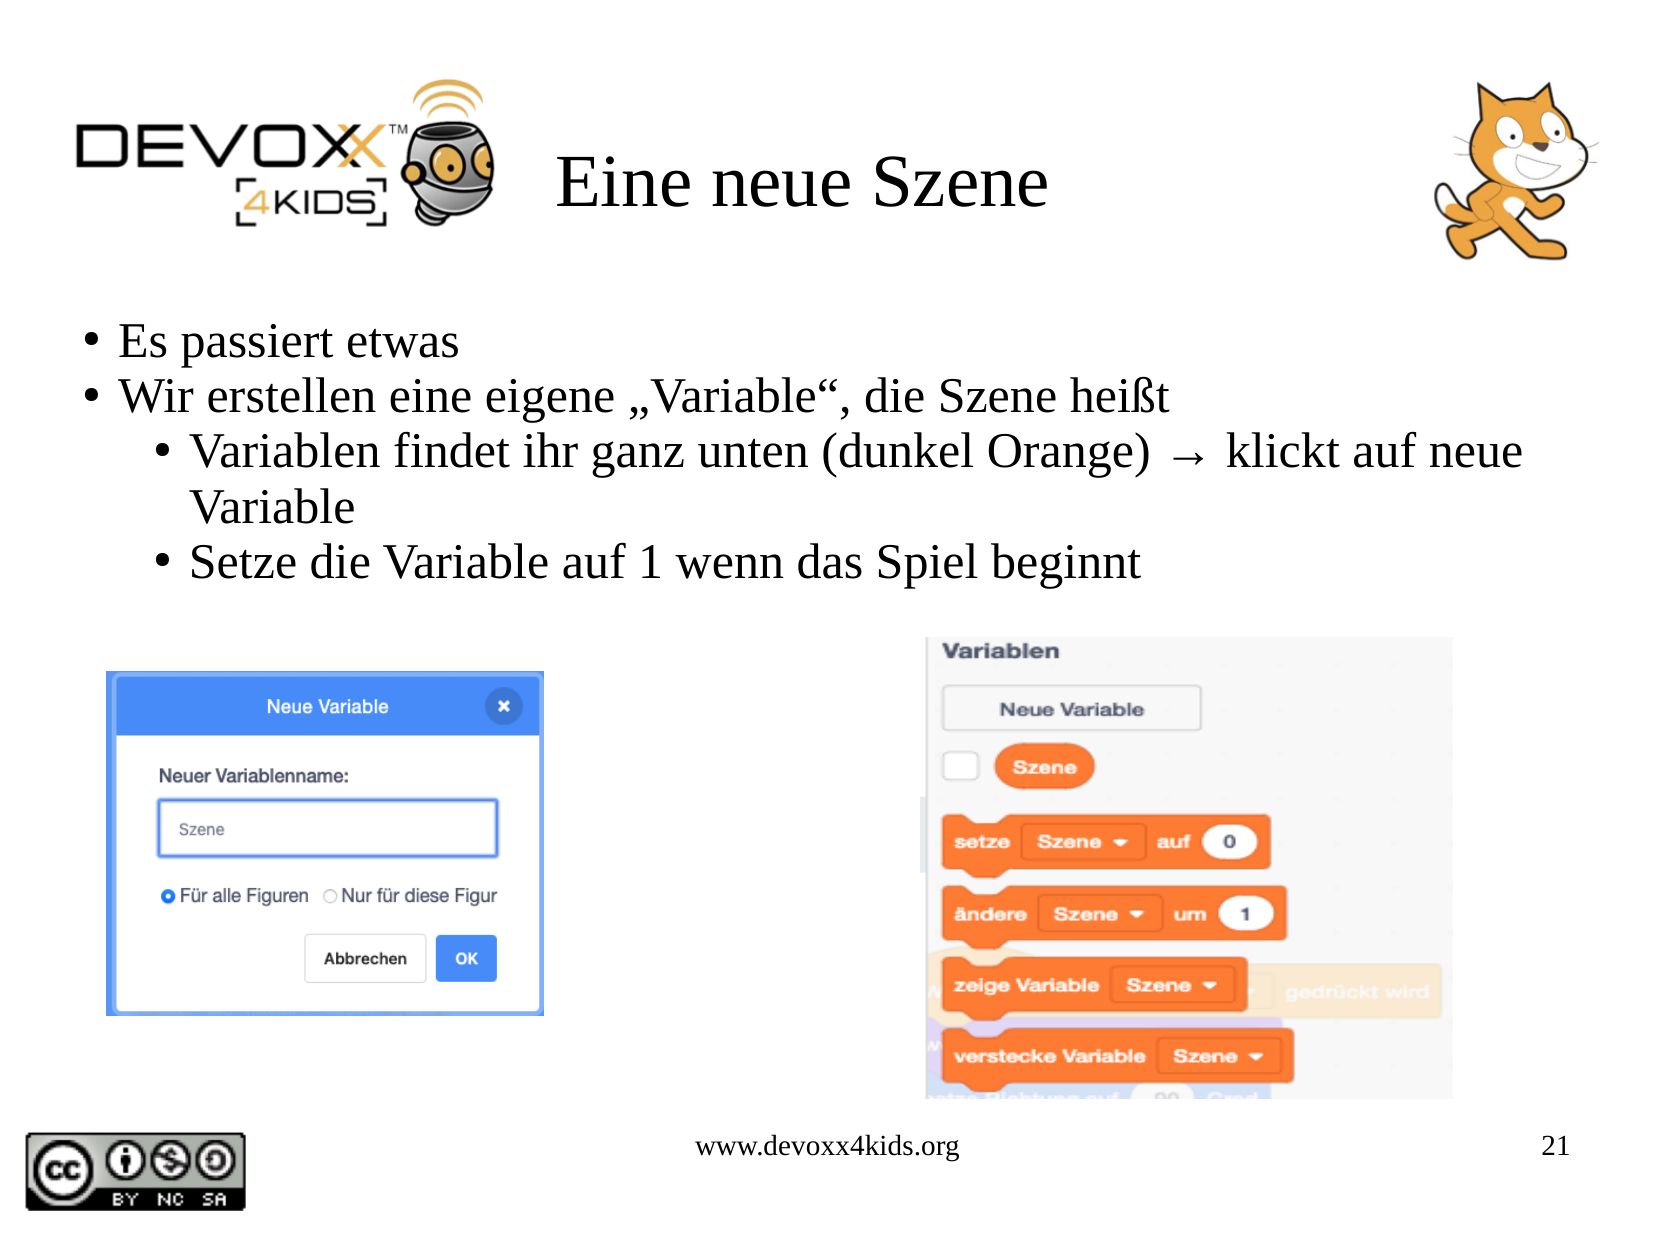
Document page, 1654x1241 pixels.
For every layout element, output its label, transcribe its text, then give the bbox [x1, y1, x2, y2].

title Eine neue Szene [555, 78, 1347, 232]
subtitle Es passiert etwas Wir erstellen eine eigene „Variable“, die Szene heißt Variablen findet ihr ganz unten (dunkel Orange) → klickt auf neue Variable Setze die Variable auf 1 wenn das Spiel beginnt [82, 232, 1571, 745]
picture [920, 637, 1453, 1099]
picture [106, 671, 544, 1016]
picture [35, 58, 511, 255]
picture [14, 1121, 249, 1212]
picture [1431, 54, 1607, 272]
